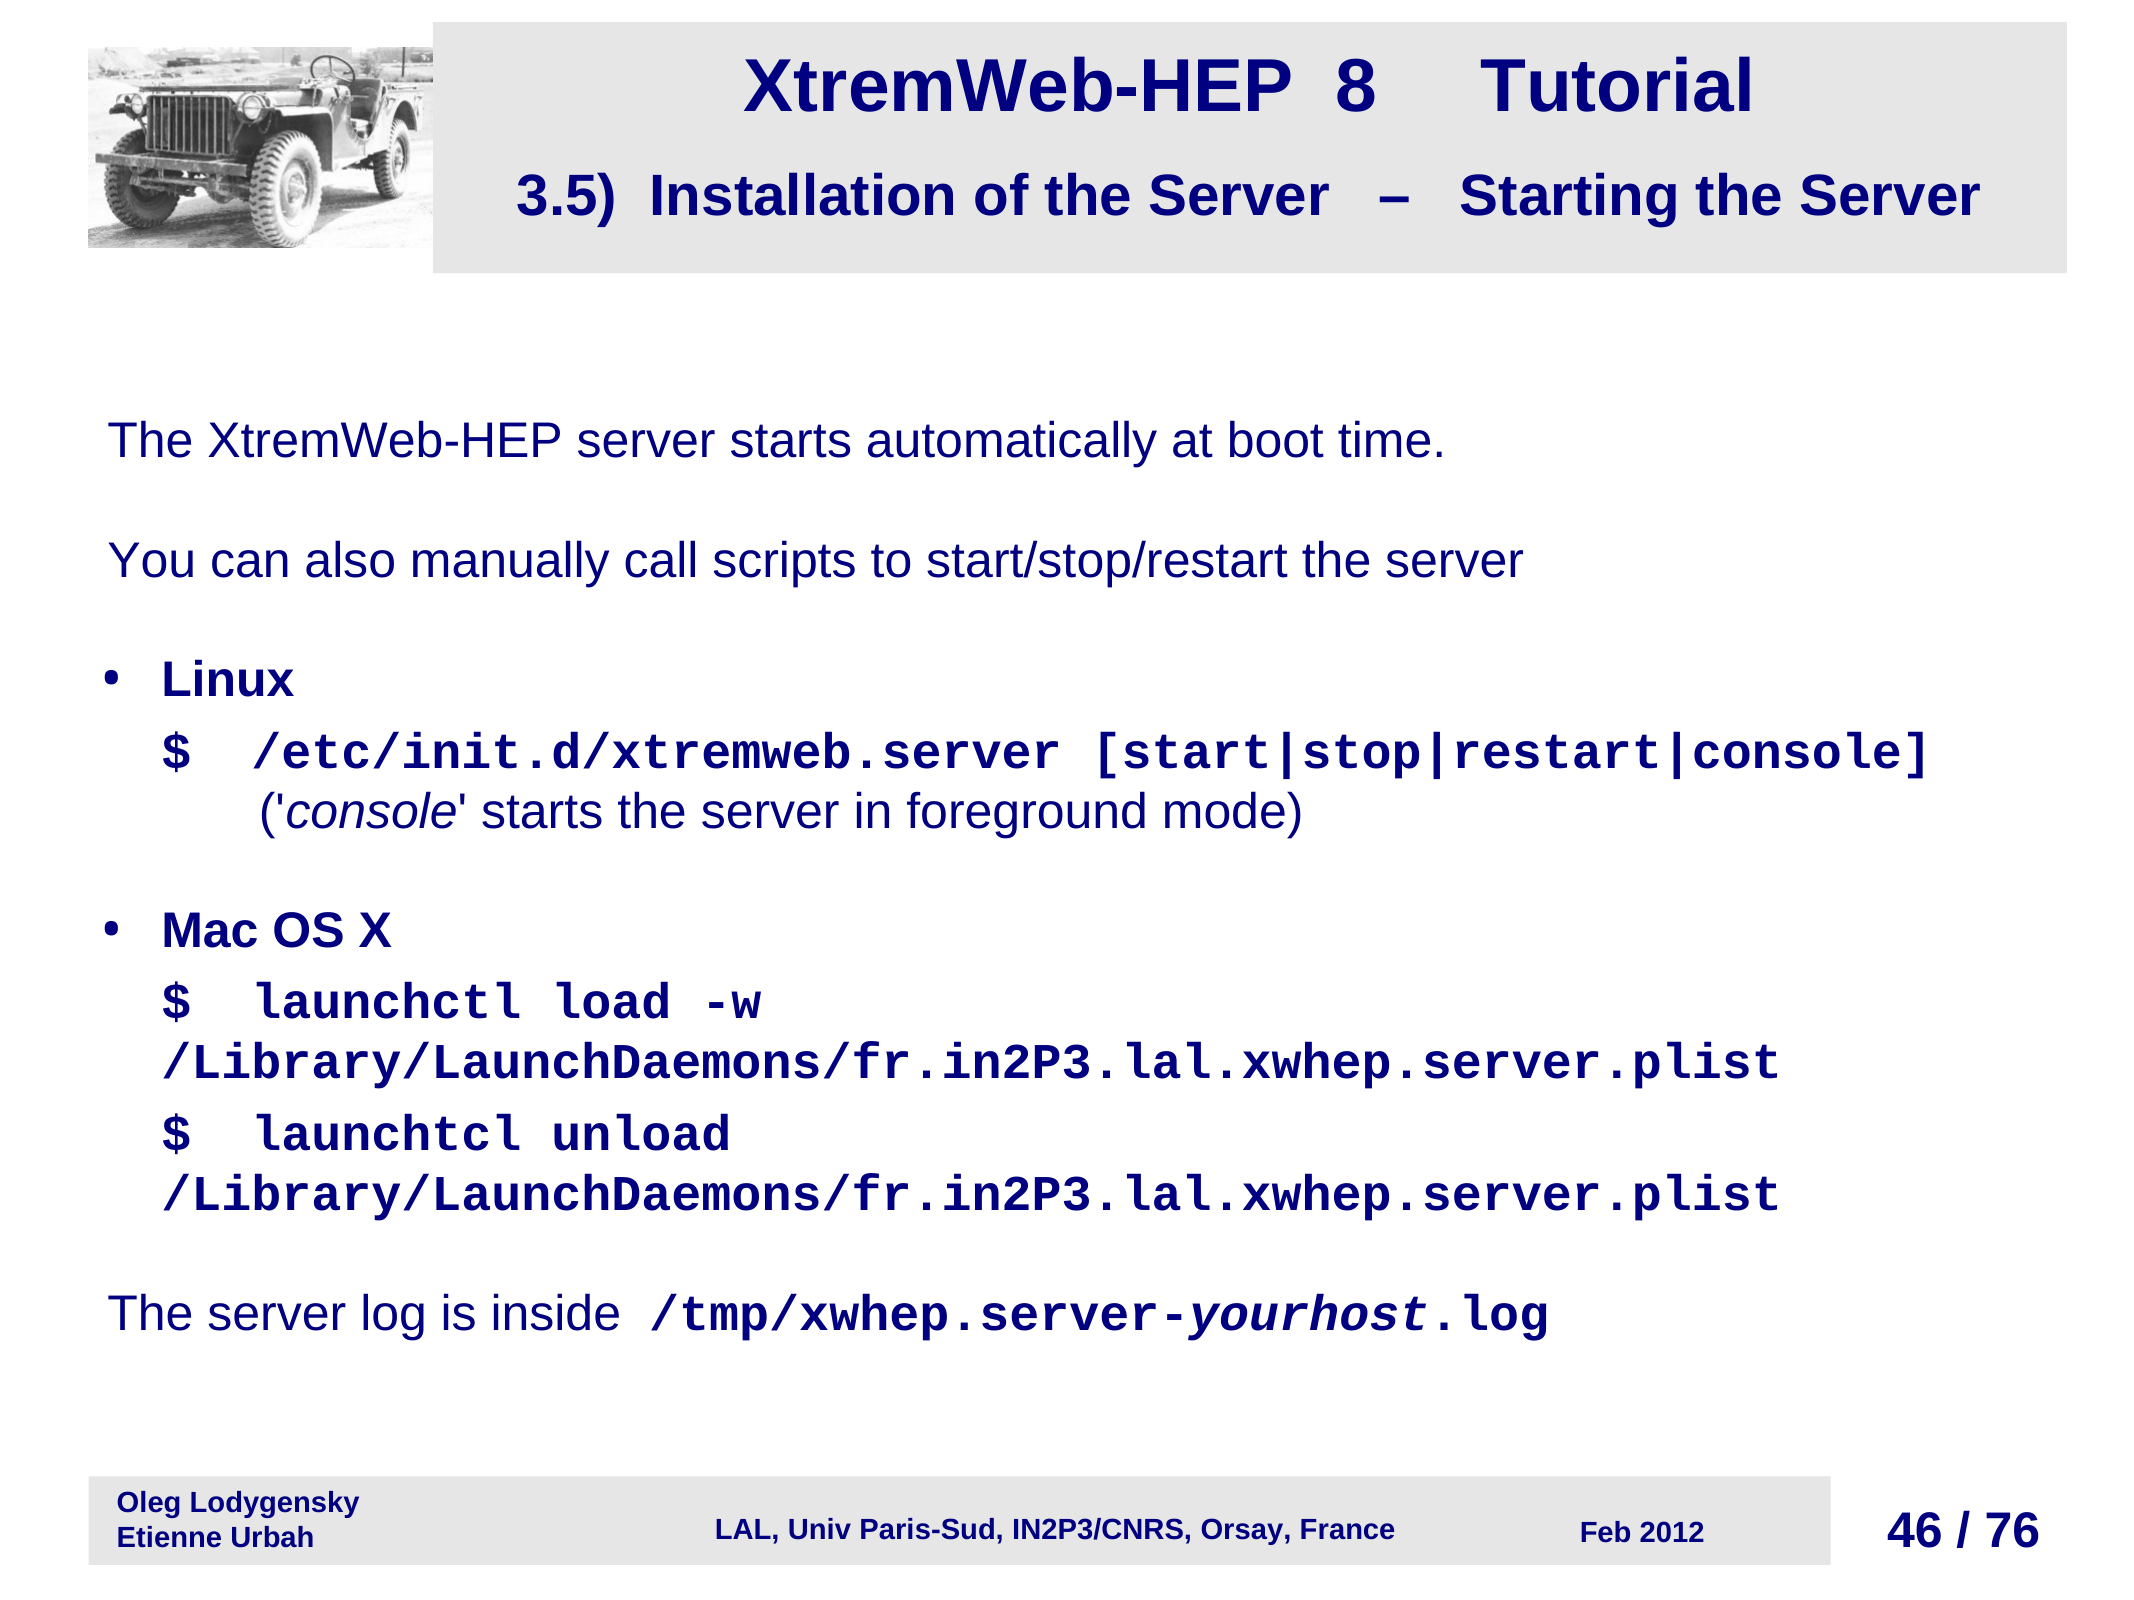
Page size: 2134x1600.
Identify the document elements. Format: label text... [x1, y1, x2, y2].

picture [88, 47, 433, 248]
title 3.5) Installation of the Server – Starting the Server [442, 118, 2067, 266]
text_box The XtremWeb-HEP server starts automatically at boot time. You can also manually call scripts to start/stop/restart the server Linux $ /etc/init.d/xtremweb.server [start|stop|restart|console] ('console' starts the server in foreground mode) Mac OS X $ launchctl load -w /Library/LaunchDaemons/fr.in2P3.lal.xwhep.server.plist $ launchtcl unload /Library/LaunchDaemons/fr.in2P3.lal.xwhep.server.plist The server log is inside /tmp/xwhep.server-yourhost.log [98, 403, 2036, 1279]
